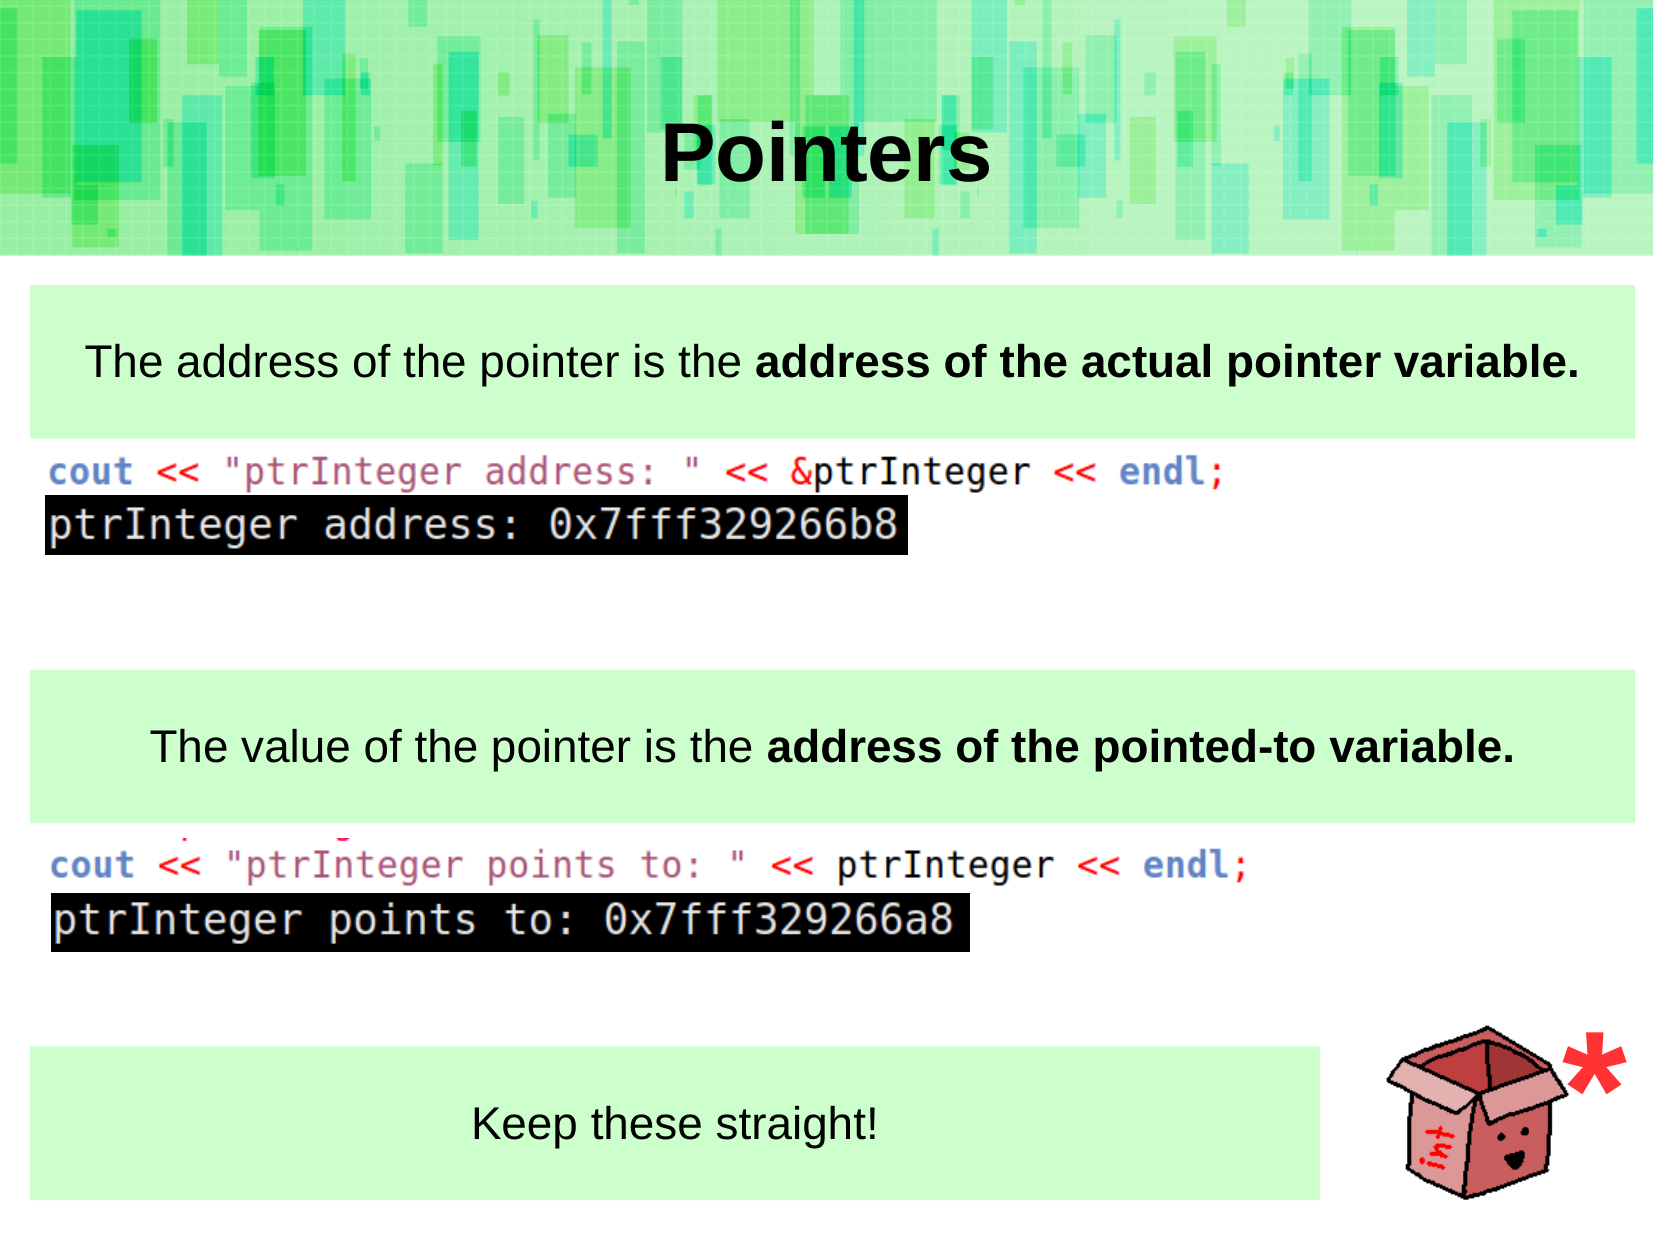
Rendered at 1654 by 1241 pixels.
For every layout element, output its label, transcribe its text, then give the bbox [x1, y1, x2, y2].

text_box The address of the pointer is the address of the actual pointer variable. [30, 285, 1636, 439]
text_box The value of the pointer is the address of the pointed-to variable. [30, 669, 1636, 824]
title Pointers [82, 49, 1571, 257]
text_box * [1547, 989, 1637, 1191]
picture [0, 0, 1654, 1241]
text_box Keep these straight! [30, 1046, 1321, 1201]
